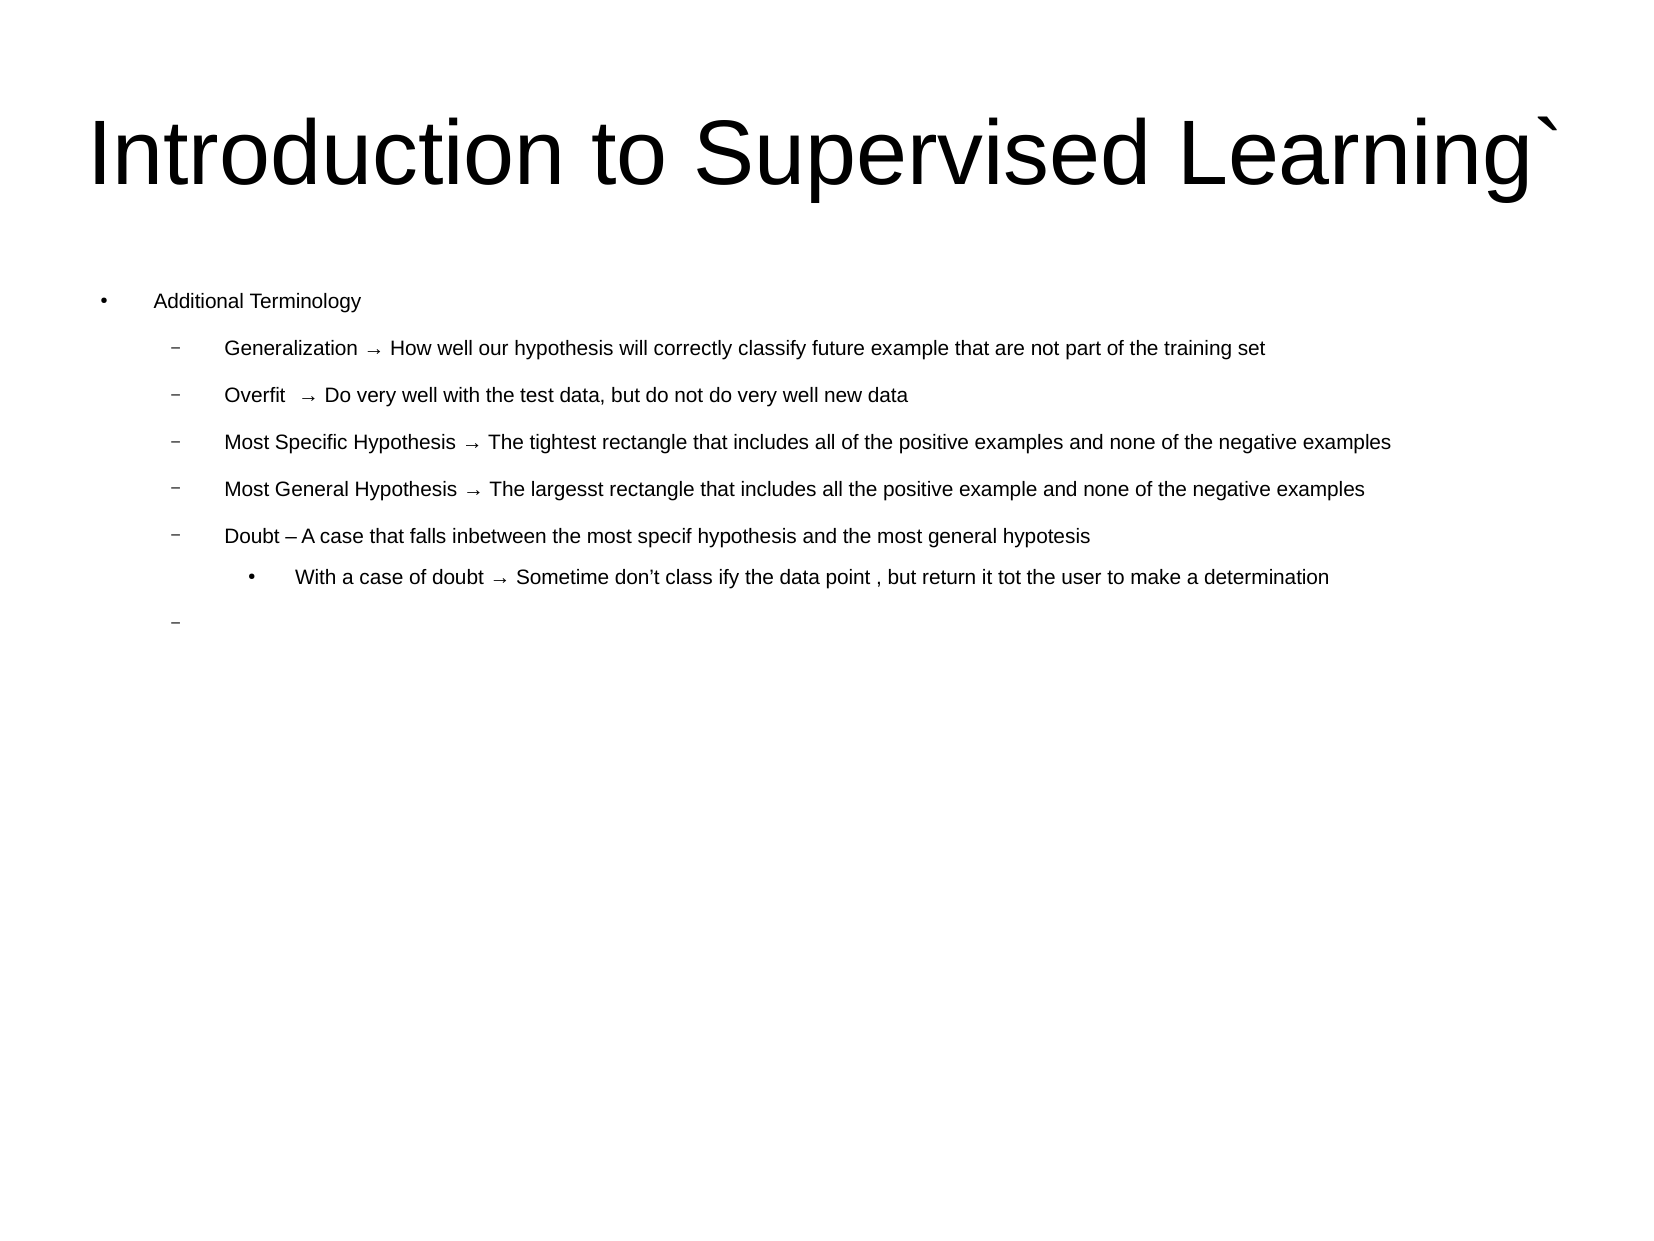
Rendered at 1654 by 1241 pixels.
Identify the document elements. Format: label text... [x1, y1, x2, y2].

title Introduction to Supervised Learning` [82, 49, 1571, 257]
list Additional Terminology Generalization → How well our hypothesis will correctly classify future example that are not part of the training set Overfit → Do very well with the test data, but do not do very well new data Most Specific Hypothesis → The tightest rectangle that includes all of the positive examples and none of the negative examples Most General Hypothesis → The largesst rectangle that includes all the positive example and none of the negative examples Doubt – A case that falls inbetween the most specif hypothesis and the most general hypotesis With a case of doubt → Sometime don’t class ify the data point , but return it tot the user to make a determination [82, 290, 1571, 1229]
